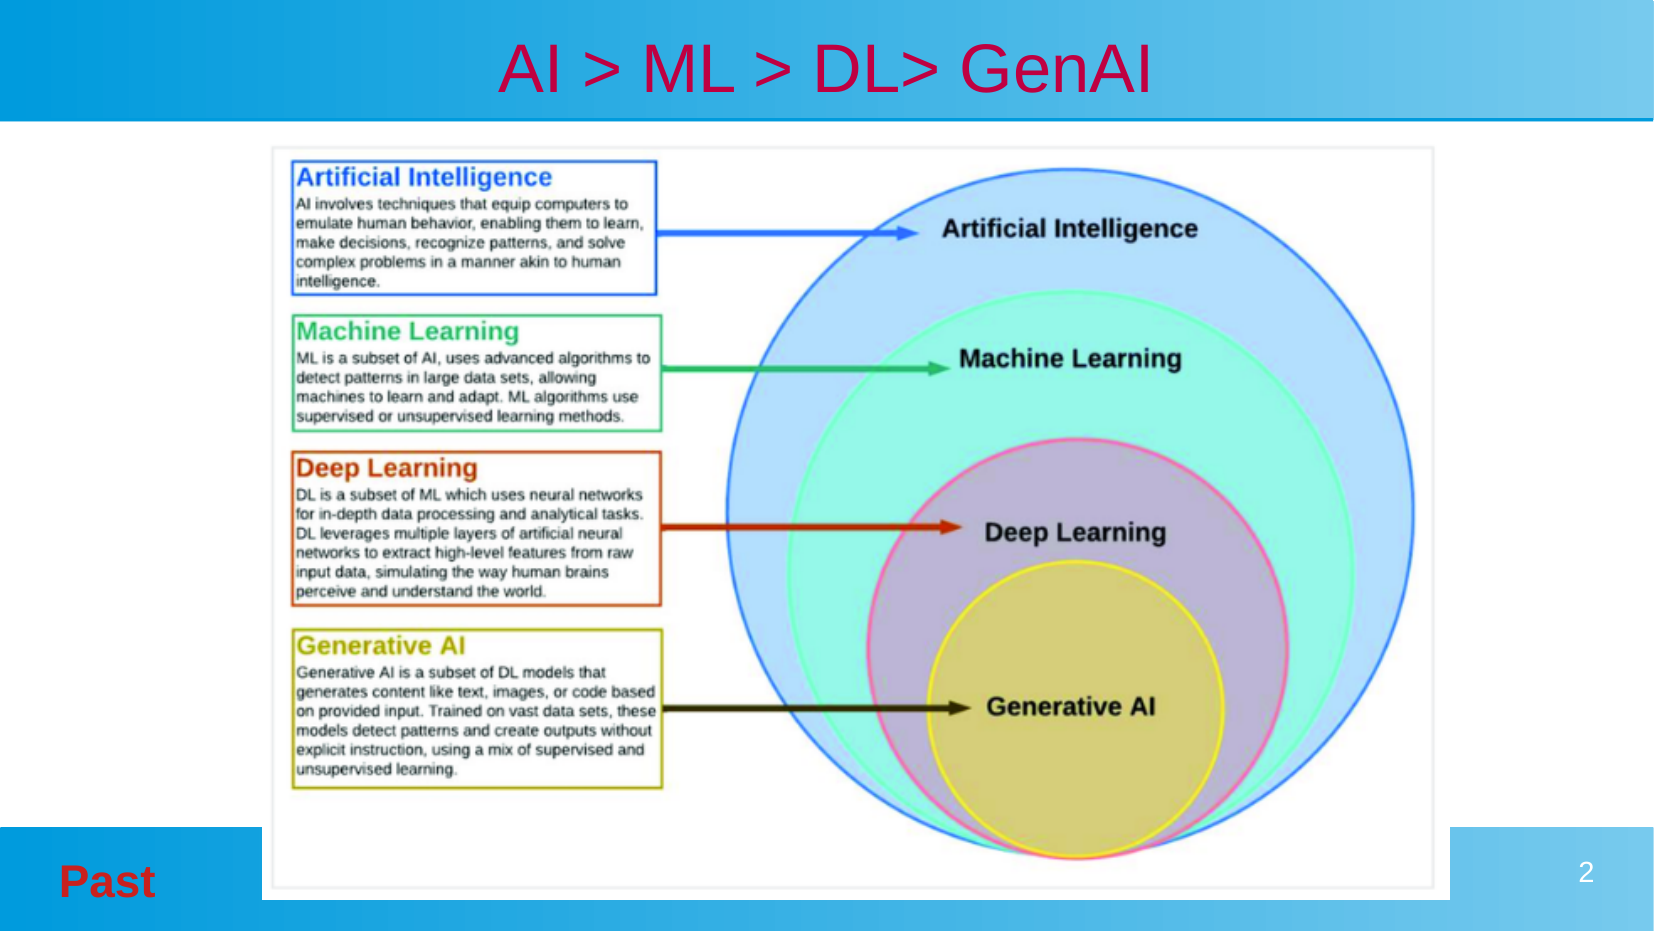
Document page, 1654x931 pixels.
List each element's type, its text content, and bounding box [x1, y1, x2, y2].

title AI > ML > DL> GenAI [59, 29, 1595, 108]
picture [262, 138, 1450, 901]
